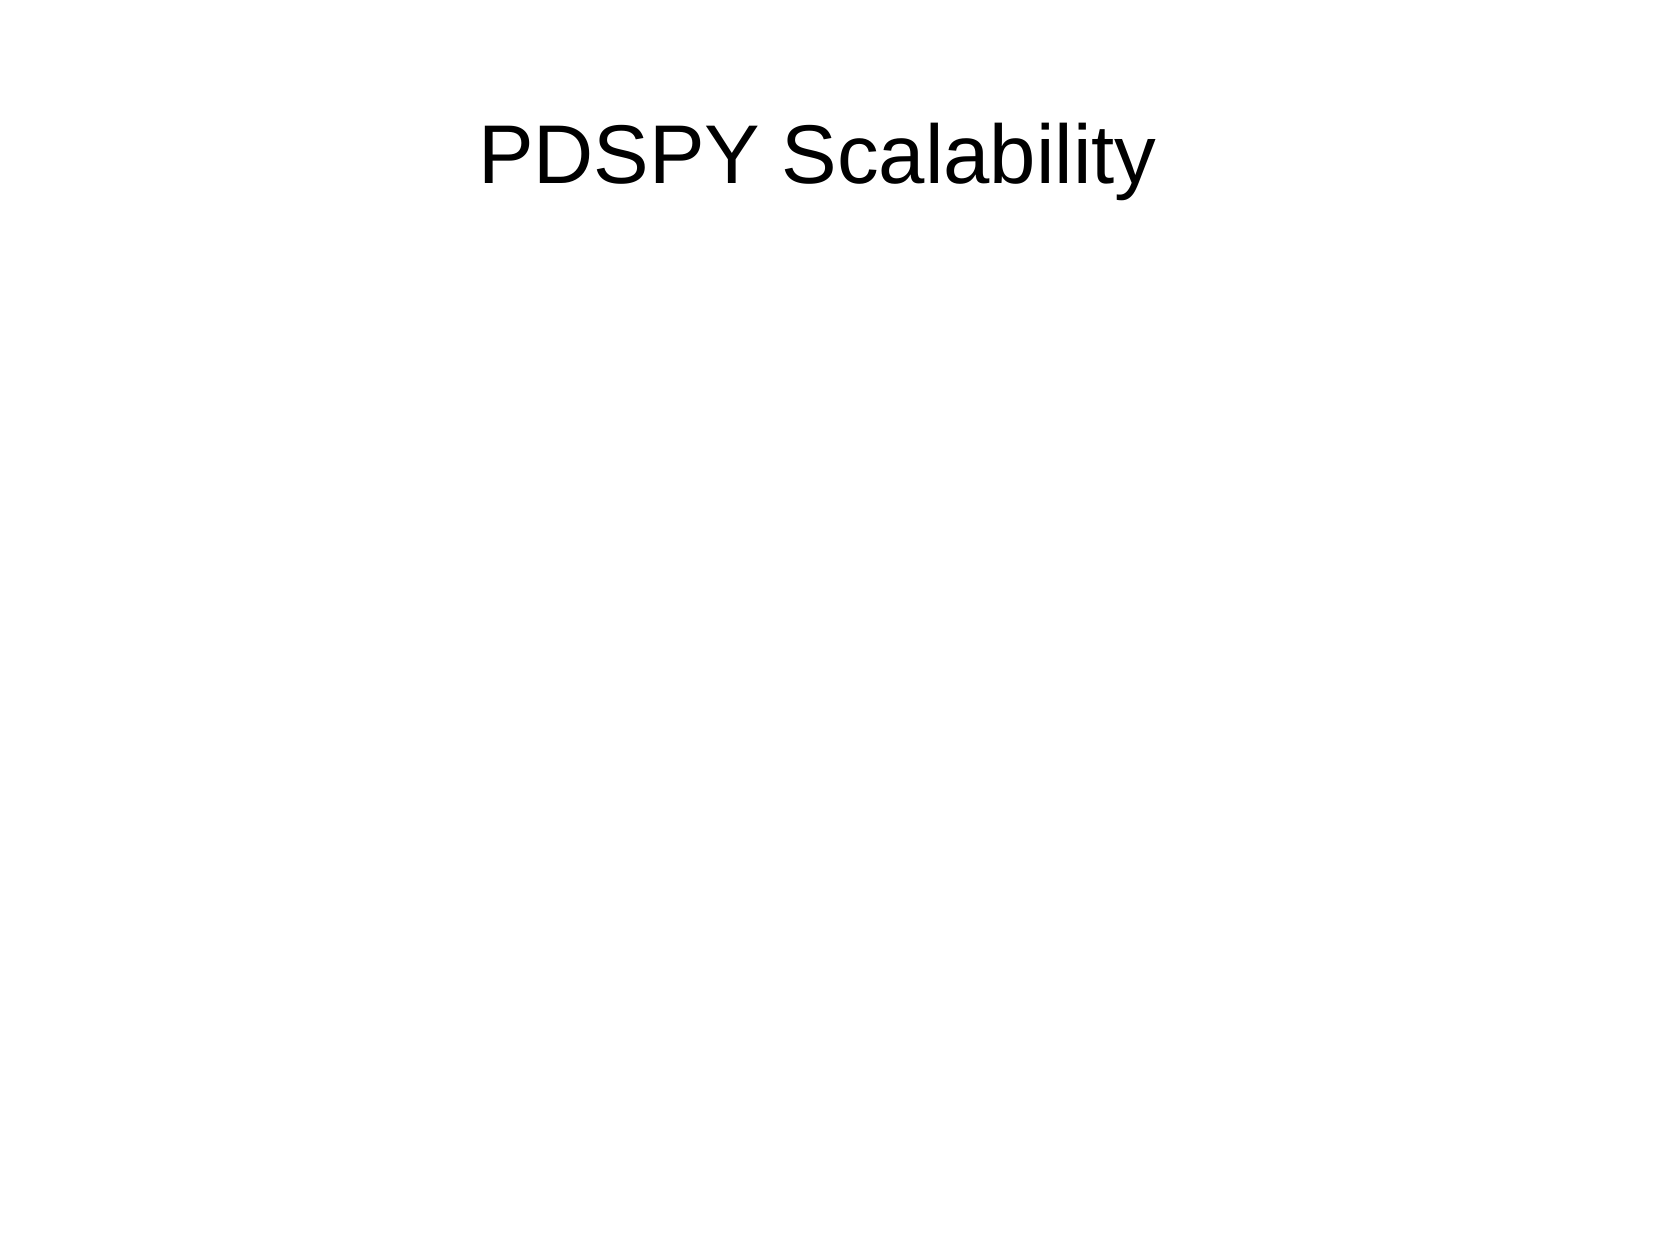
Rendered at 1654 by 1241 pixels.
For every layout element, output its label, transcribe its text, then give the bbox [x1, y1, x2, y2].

text_box PDSPY Scalability [463, 100, 1190, 199]
